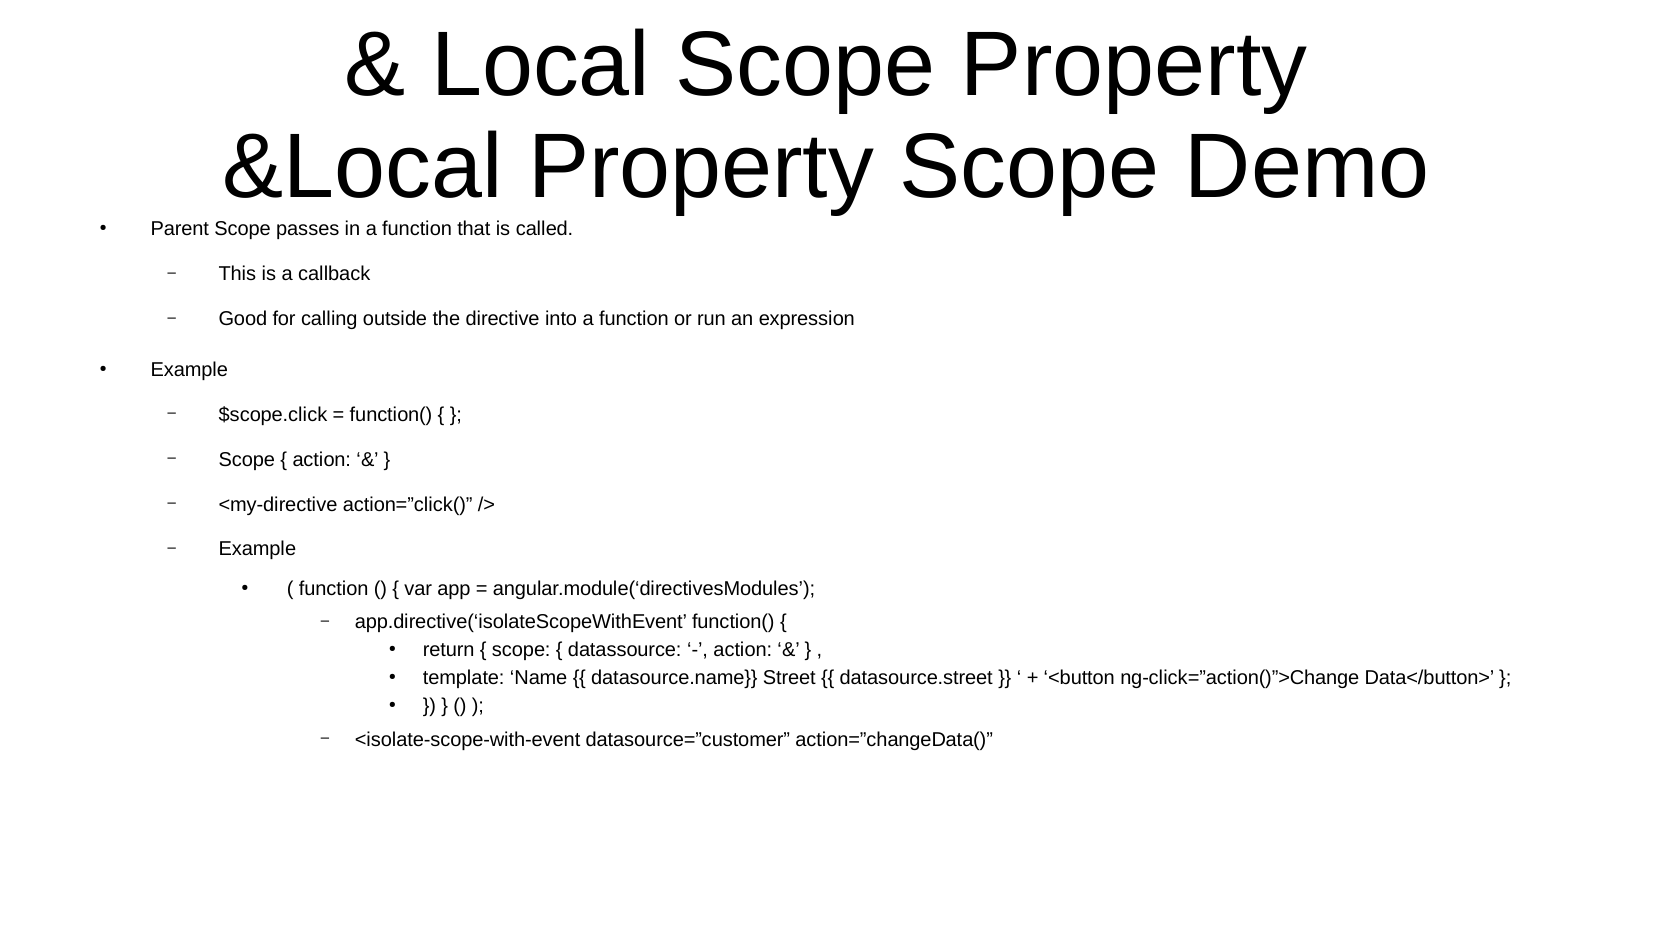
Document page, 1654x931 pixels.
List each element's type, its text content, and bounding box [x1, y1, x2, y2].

title & Local Scope Property &Local Property Scope Demo [82, 12, 1571, 217]
list Parent Scope passes in a function that is called. This is a callback Good for calling outside the directive into a function or run an expression Example $scope.click = function() { }; Scope { action: ‘&’ } <my-directive action=”click()” /> Example ( function () { var app = angular.module(‘directivesModules’); app.directive(‘isolateScopeWithEvent’ function() { return { scope: { datassource: ‘-’, action: ‘&’ } , template: ‘Name {{ datasource.name}} Street {{ datasource.street }} ‘ + ‘<button ng-click=”action()”>Change Data</button>’ }; }) } () ); <isolate-scope-with-event datasource=”customer” action=”changeData()” [82, 217, 1571, 758]
